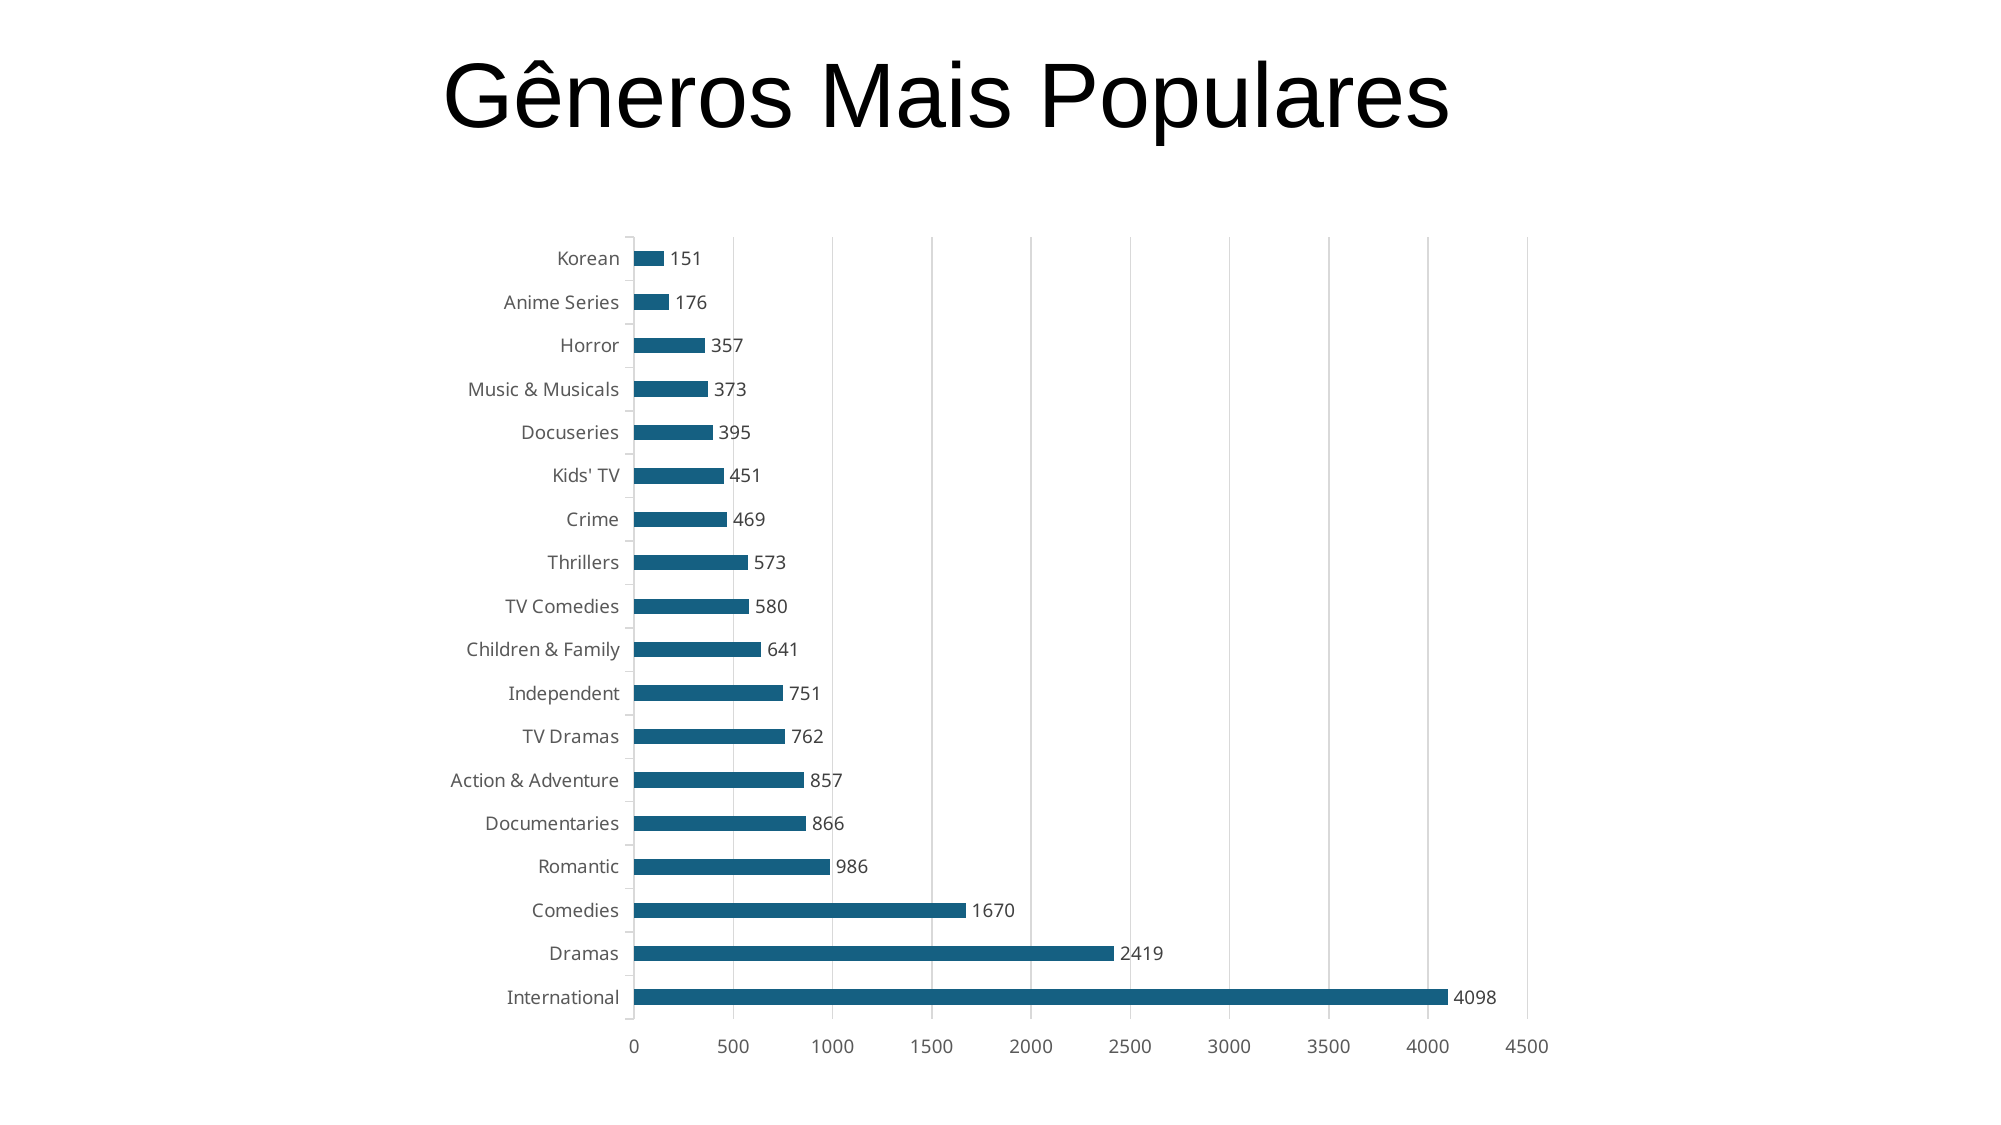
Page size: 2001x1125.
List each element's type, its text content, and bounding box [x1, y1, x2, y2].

chart [427, 219, 1573, 1078]
title Gêneros Mais Populares [427, 0, 1573, 196]
